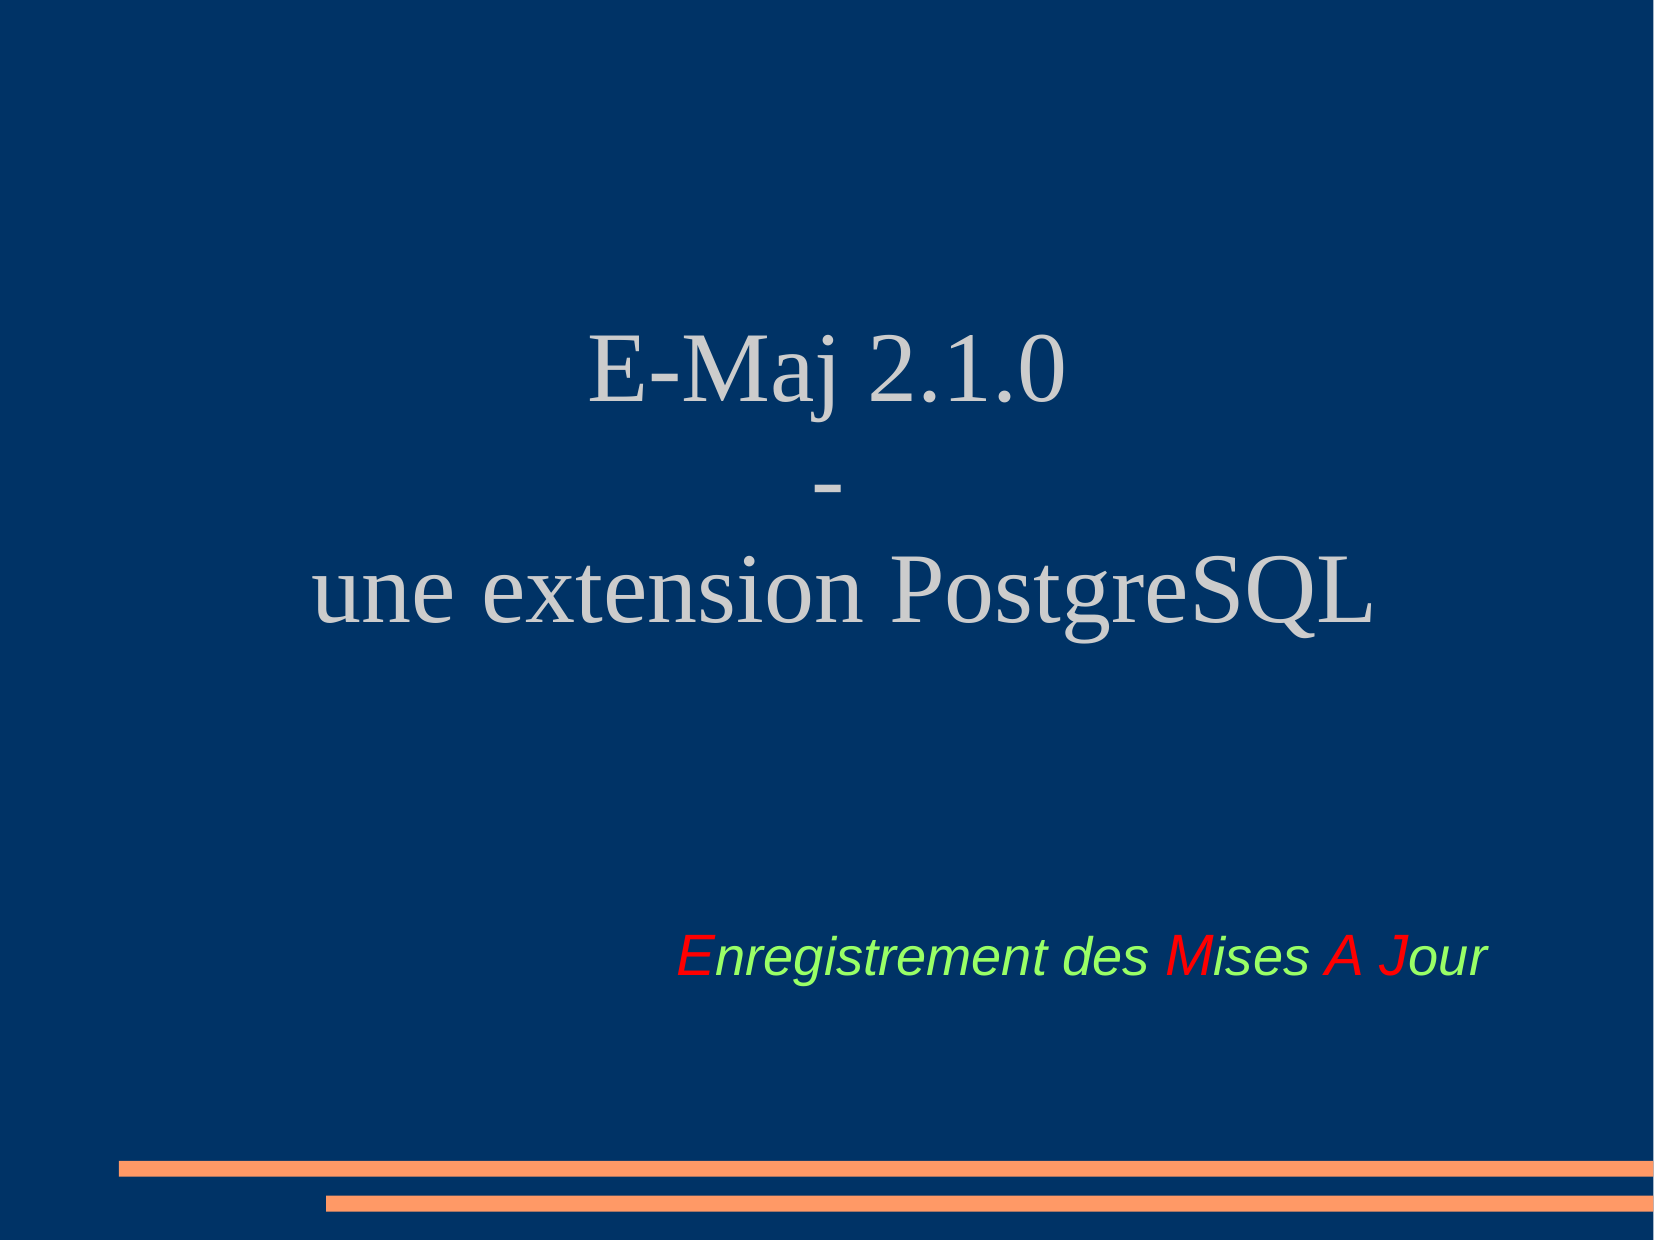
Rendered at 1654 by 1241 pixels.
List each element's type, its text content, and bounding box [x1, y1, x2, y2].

subtitle E-Maj 2.1.0 - une extension PostgreSQL [121, 46, 1534, 1132]
text_box Enregistrement des Mises A Jour [649, 915, 1515, 1033]
